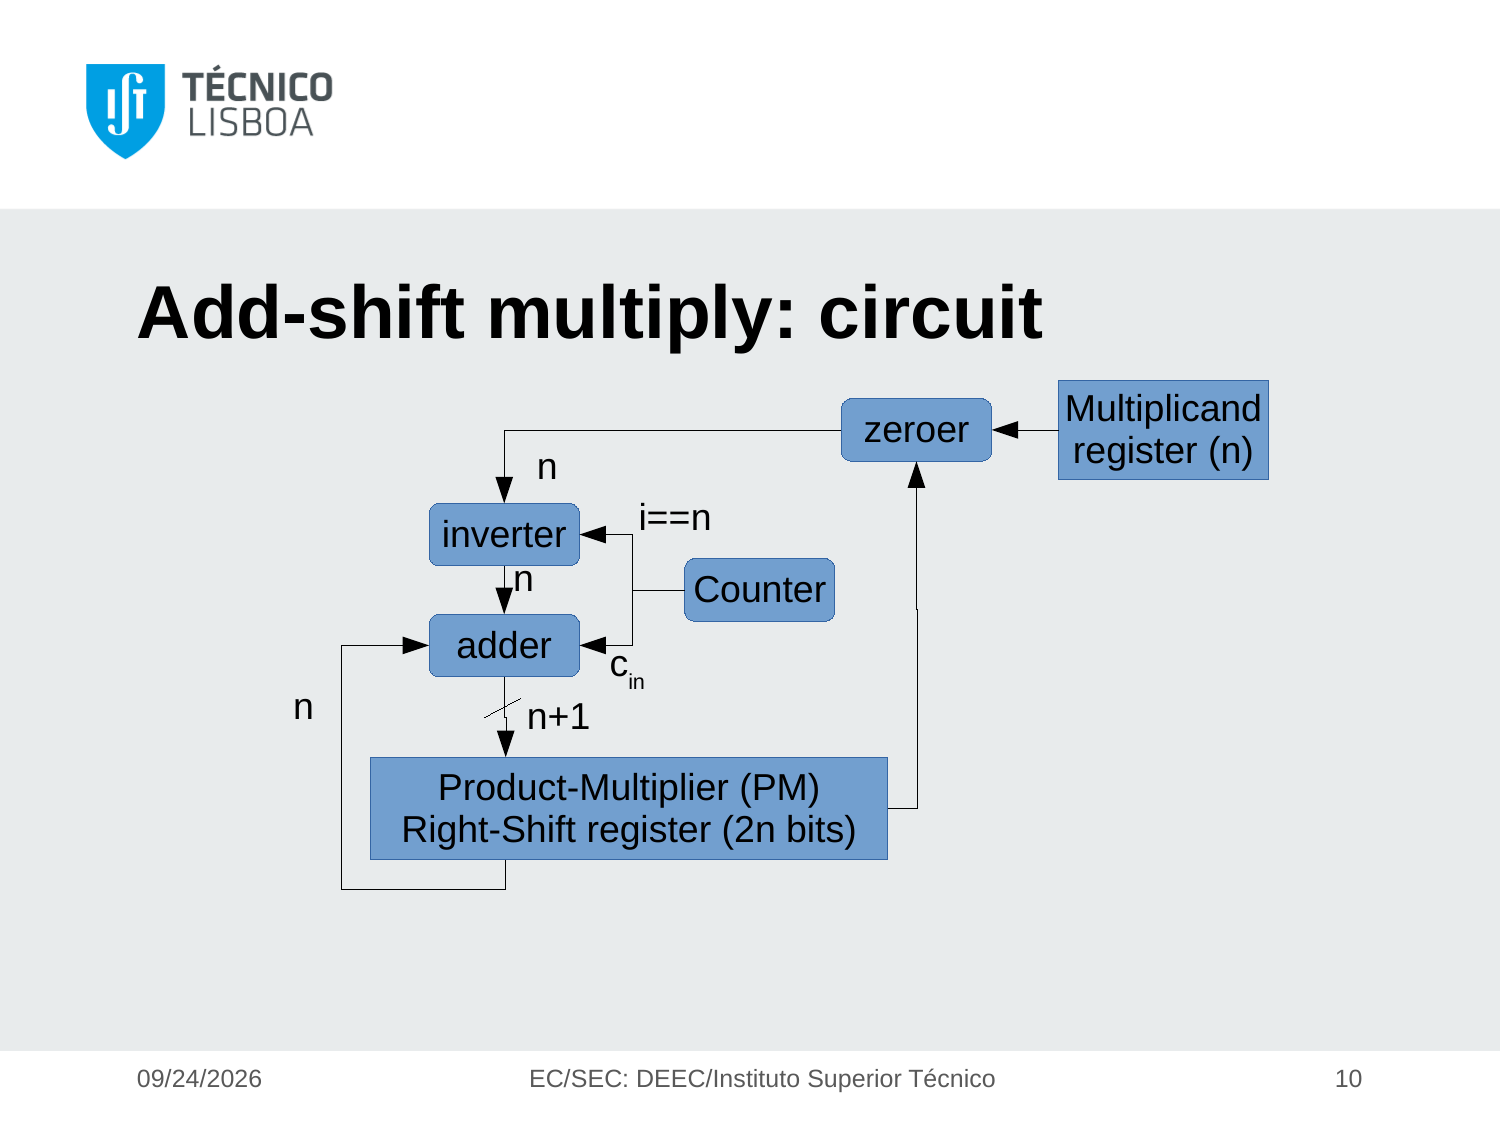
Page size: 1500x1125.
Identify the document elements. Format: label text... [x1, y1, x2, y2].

text_box Counter [684, 558, 835, 622]
text_box n [278, 677, 372, 735]
text_box Multiplicand register (n) [1058, 380, 1269, 480]
text_box n+1 [512, 688, 606, 746]
text_box zeroer [841, 398, 992, 462]
text_box i==n [623, 489, 727, 546]
footer EC/SEC: DEEC/Instituto Superior Técnico [512, 1052, 1021, 1103]
slide_number 10/23/2018 [121, 1052, 425, 1103]
picture [0, 0, 1500, 1125]
text_box n [498, 550, 592, 607]
text_box n [522, 437, 616, 495]
slide_number <number> [1077, 1052, 1378, 1103]
text_box inverter [429, 503, 580, 566]
text_box adder [429, 614, 580, 677]
title Add-shift multiply: circuit [121, 237, 1378, 381]
text_box cin [594, 635, 688, 702]
text_box Product-Multiplier (PM) Right-Shift register (2n bits) [370, 757, 888, 860]
